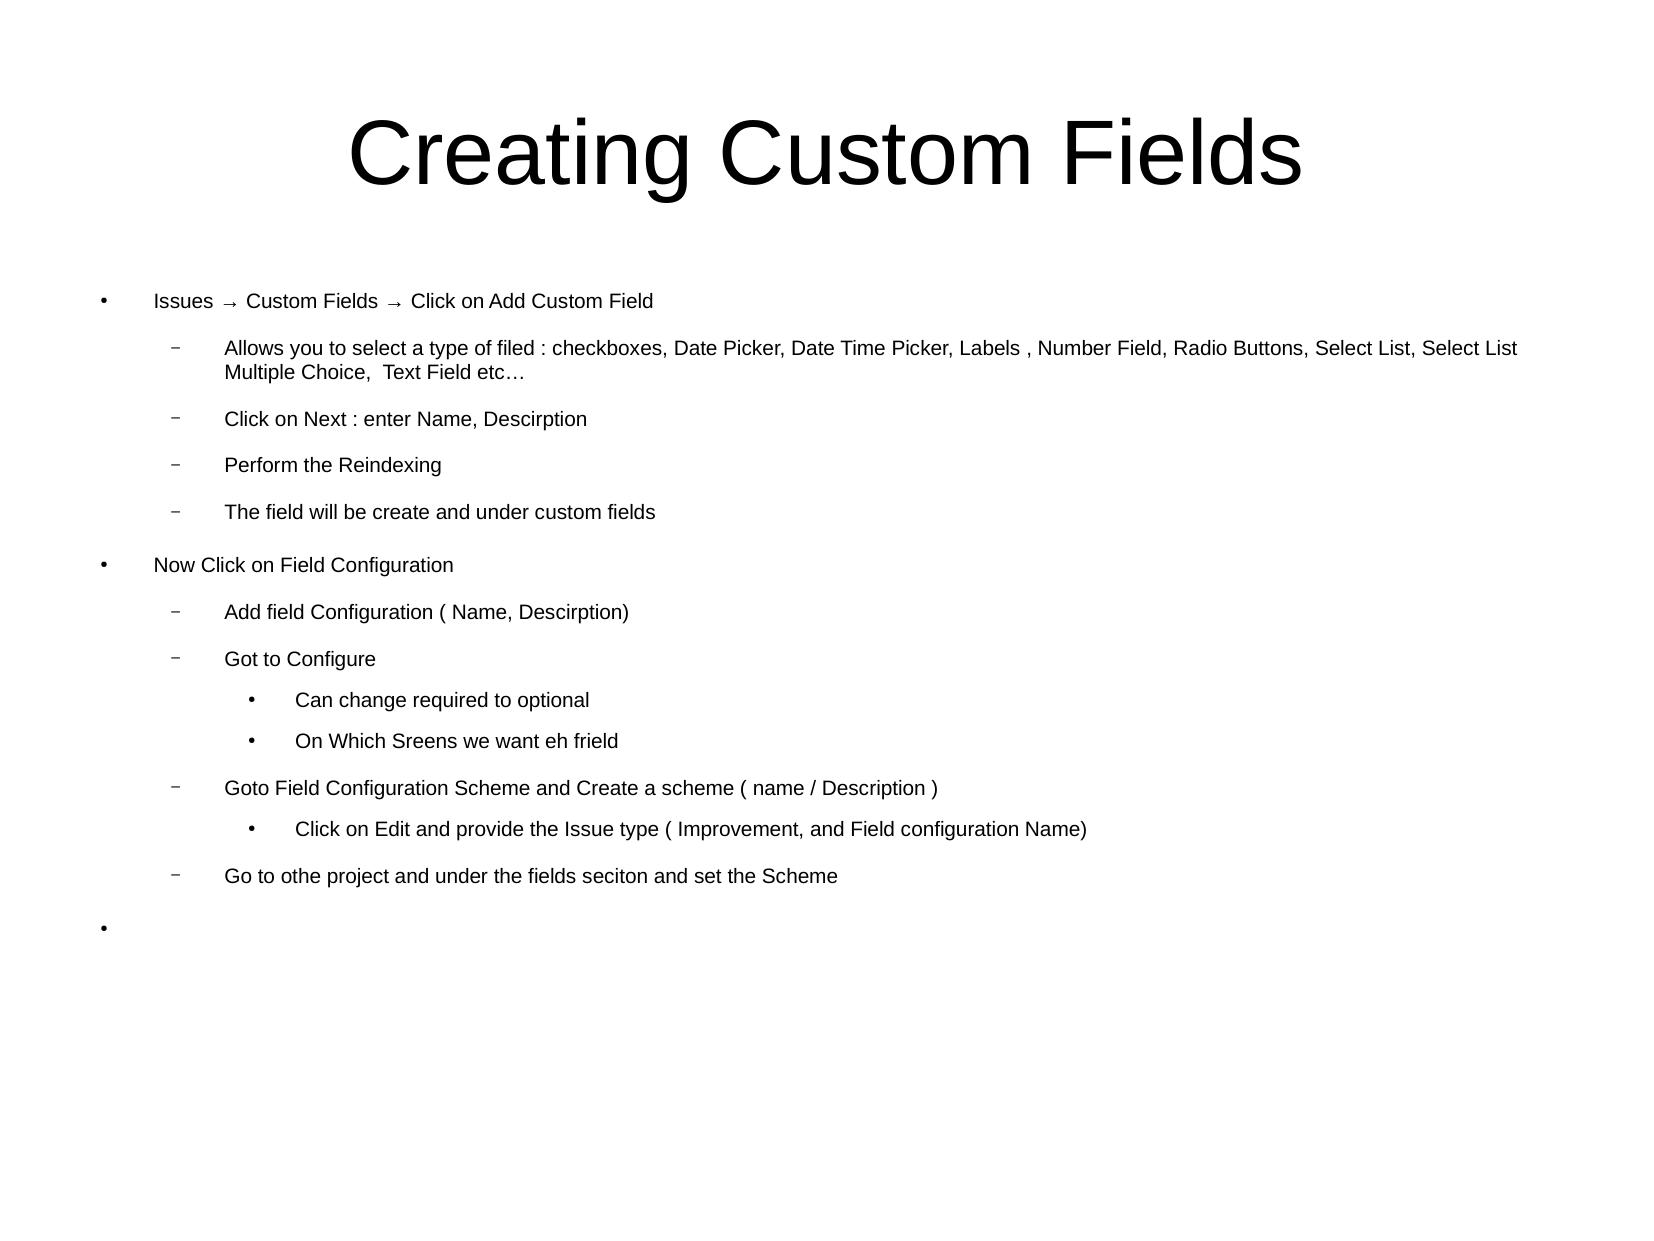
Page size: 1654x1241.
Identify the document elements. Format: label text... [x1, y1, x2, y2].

title Creating Custom Fields [82, 49, 1571, 257]
list Issues → Custom Fields → Click on Add Custom Field Allows you to select a type of filed : checkboxes, Date Picker, Date Time Picker, Labels , Number Field, Radio Buttons, Select List, Select List Multiple Choice, Text Field etc… Click on Next : enter Name, Descirption Perform the Reindexing The field will be create and under custom fields Now Click on Field Configuration Add field Configuration ( Name, Descirption) Got to Configure Can change required to optional On Which Sreens we want eh frield Goto Field Configuration Scheme and Create a scheme ( name / Description ) Click on Edit and provide the Issue type ( Improvement, and Field configuration Name) Go to othe project and under the fields seciton and set the Scheme [82, 290, 1571, 1217]
